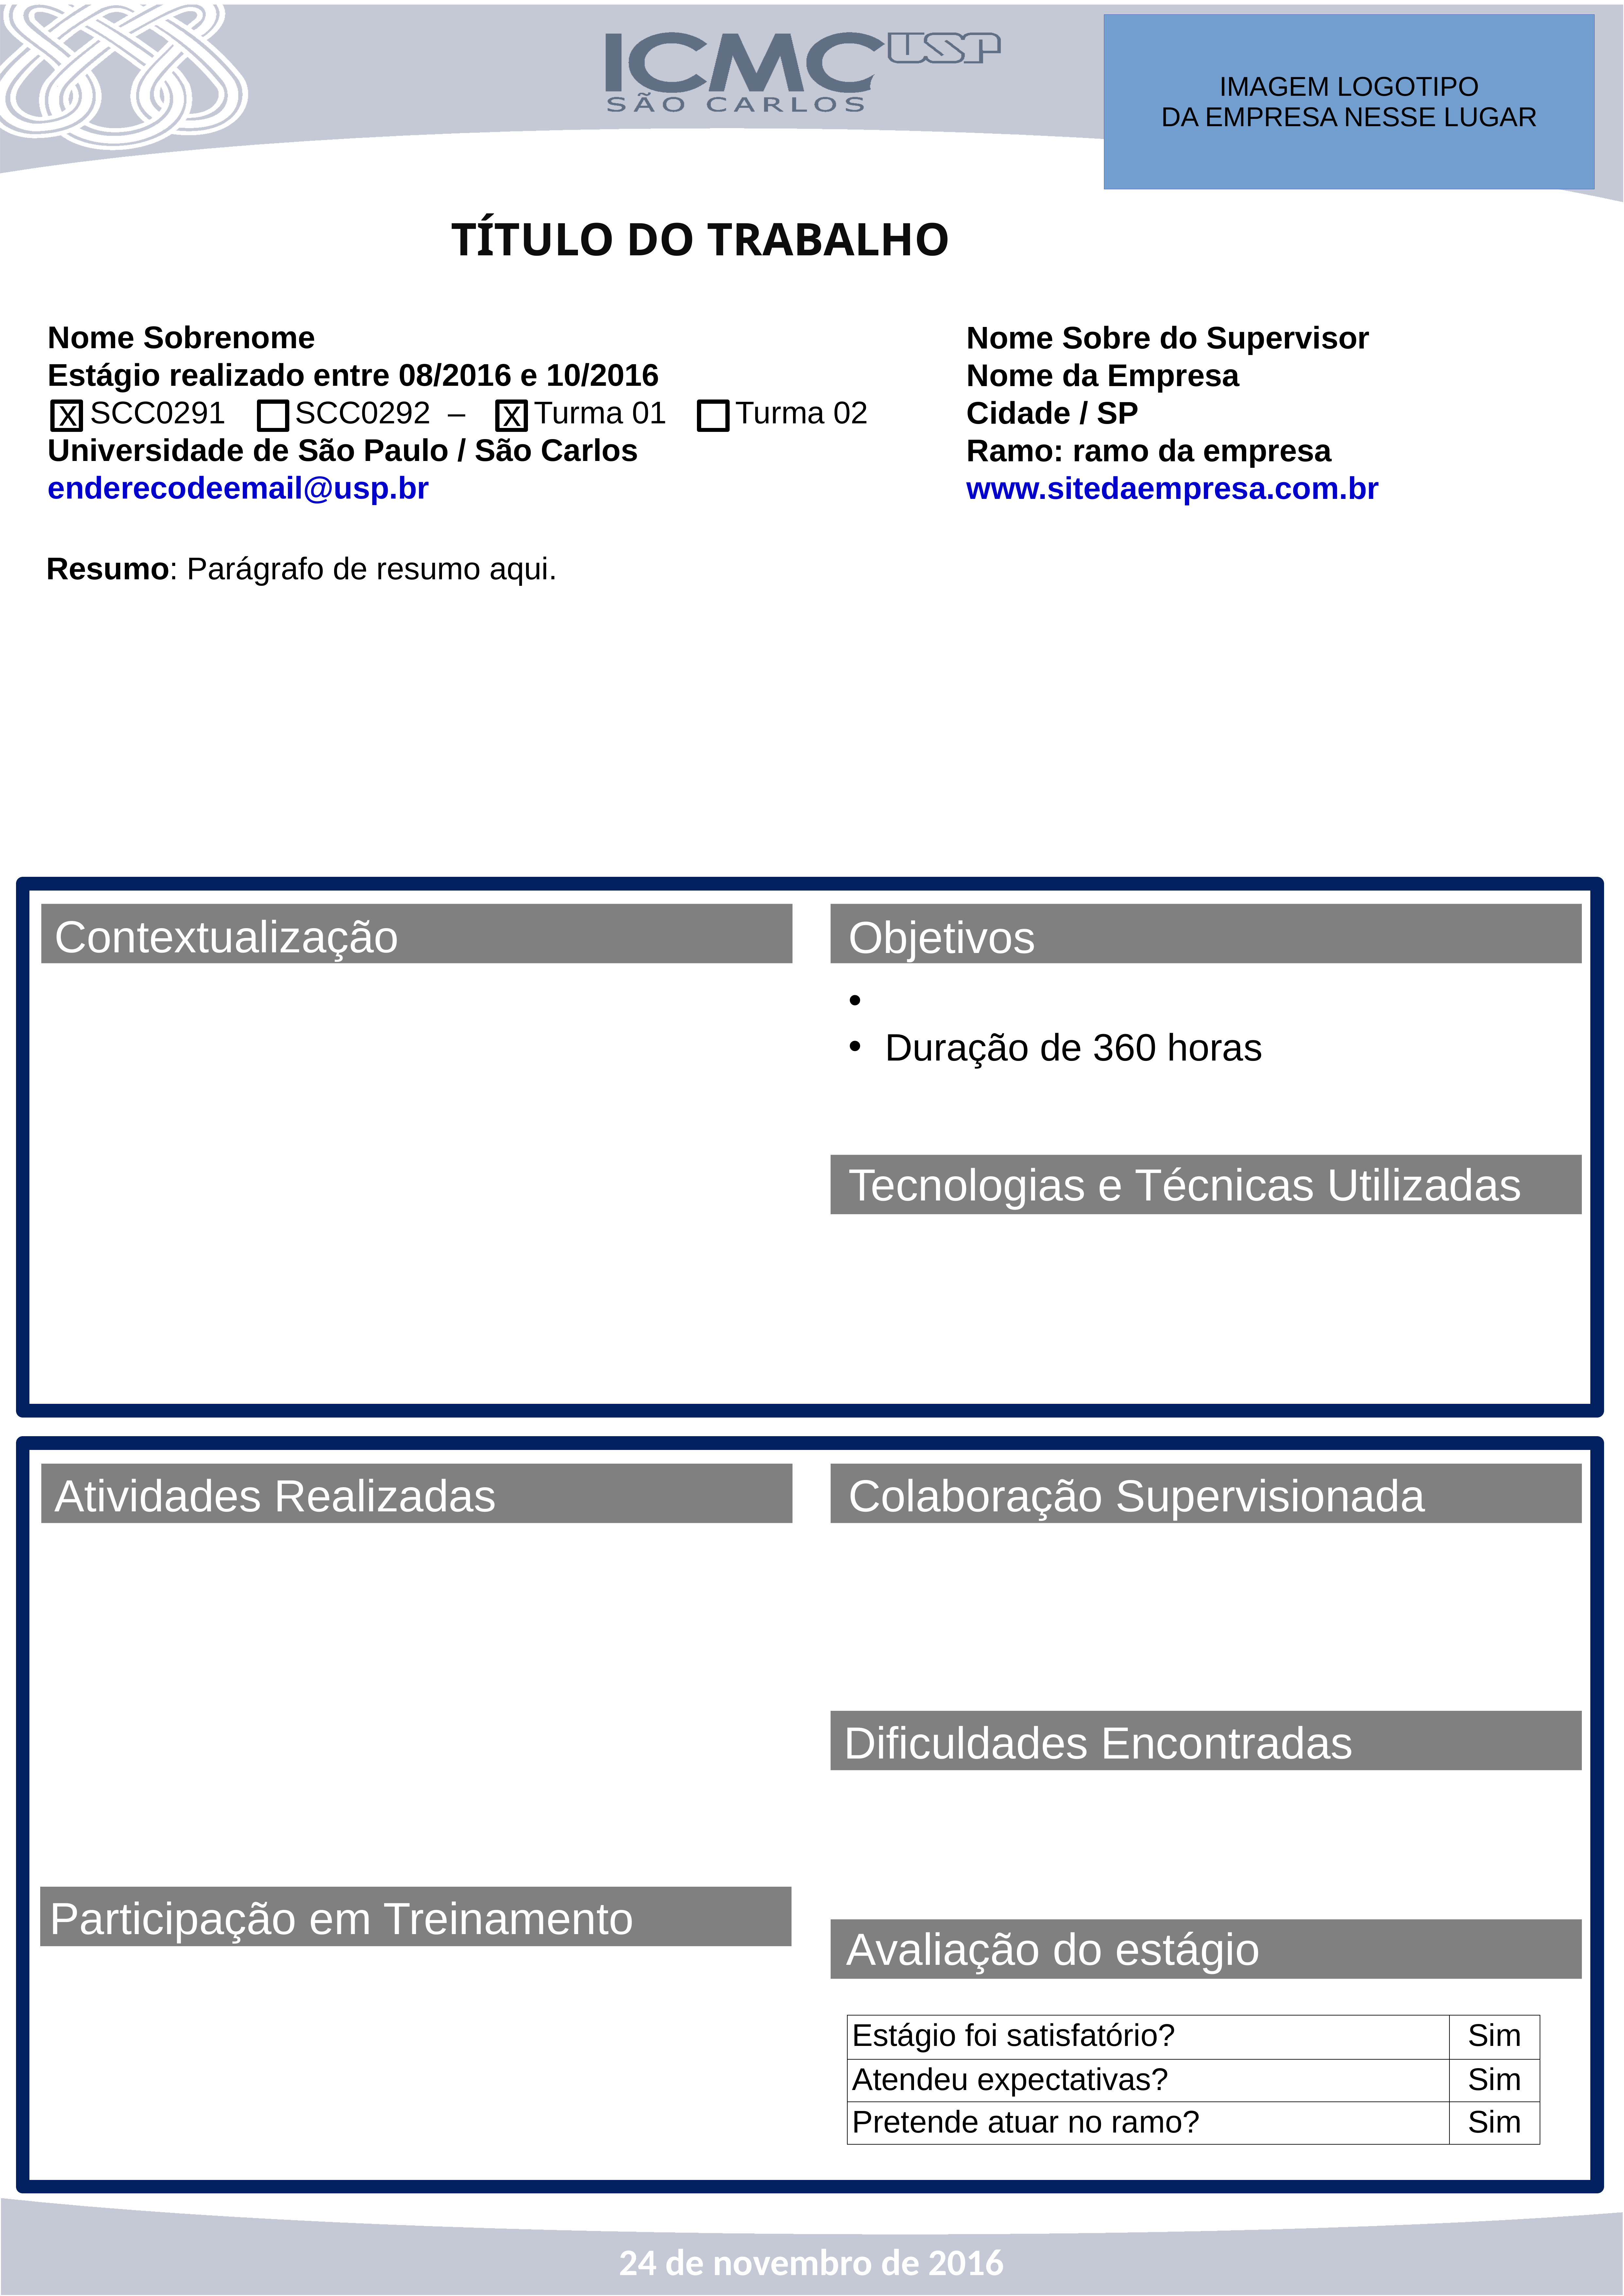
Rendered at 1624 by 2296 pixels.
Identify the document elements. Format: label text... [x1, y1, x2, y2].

text_box 24 de novembro de 2016 [811, 2232, 1044, 2289]
text_box Avaliação do estágio [841, 1918, 1582, 1977]
text_box [830, 904, 1582, 963]
text_box [41, 904, 793, 963]
table_cell Pretende atuar no ramo? [848, 2102, 1449, 2144]
text_box Resumo: Parágrafo de resumo aqui. [41, 546, 1582, 814]
text_box TÍTULO DO TRABALHO [364, 208, 1270, 267]
text_box [40, 1887, 44, 1946]
text_box [699, 401, 728, 430]
table_cell Sim [1450, 2060, 1540, 2101]
text_box [831, 1464, 1582, 1523]
text_box Atividades Realizadas [49, 1464, 762, 1685]
text_box Participação em Treinamento [44, 2193, 811, 2296]
table_header Estágio foi satisfatório? [848, 2015, 1449, 2059]
text_box [259, 401, 287, 430]
text_box [41, 1464, 793, 1523]
text_box IMAGEM LOGOTIPO DA EMPRESA NESSE LUGAR [1104, 14, 1595, 189]
text_box Nome Sobrenome Estágio realizado entre 08/2016 e 10/2016 SCC0291 SCC0292 – Turma 01 Turma 02 Universidade de São Paulo / São Carlos enderecodeemail@usp.br [42, 315, 1599, 524]
picture [0, 1, 1623, 202]
text_box Contextualização [49, 905, 797, 1363]
text_box x [54, 390, 85, 436]
text_box [52, 401, 54, 430]
table_cell Sim [1450, 2102, 1540, 2144]
text_box [830, 1155, 843, 1214]
text_box [830, 1711, 1582, 1770]
picture [811, 2198, 1623, 2295]
text_box Dificuldades Encontradas [839, 1711, 1582, 1883]
table_cell Atendeu expectativas? [848, 2060, 1449, 2101]
text_box Objetivos Duração de 360 horas [843, 906, 1574, 1135]
text_box Colaboração Supervisionada [843, 1464, 1582, 1685]
text_box x [498, 390, 529, 436]
text_box Nome Sobre do Supervisor Nome da Empresa Cidade / SP Ramo: ramo da empresa www.sitedaempresa.com.br [863, 315, 1599, 508]
text_box Tecnologias e Técnicas Utilizadas [843, 1153, 1582, 1382]
picture [1, 2198, 44, 2295]
text_box Participação em Treinamento [44, 1887, 811, 2180]
table_header Sim [1450, 2015, 1540, 2059]
text_box [831, 1919, 1582, 1979]
